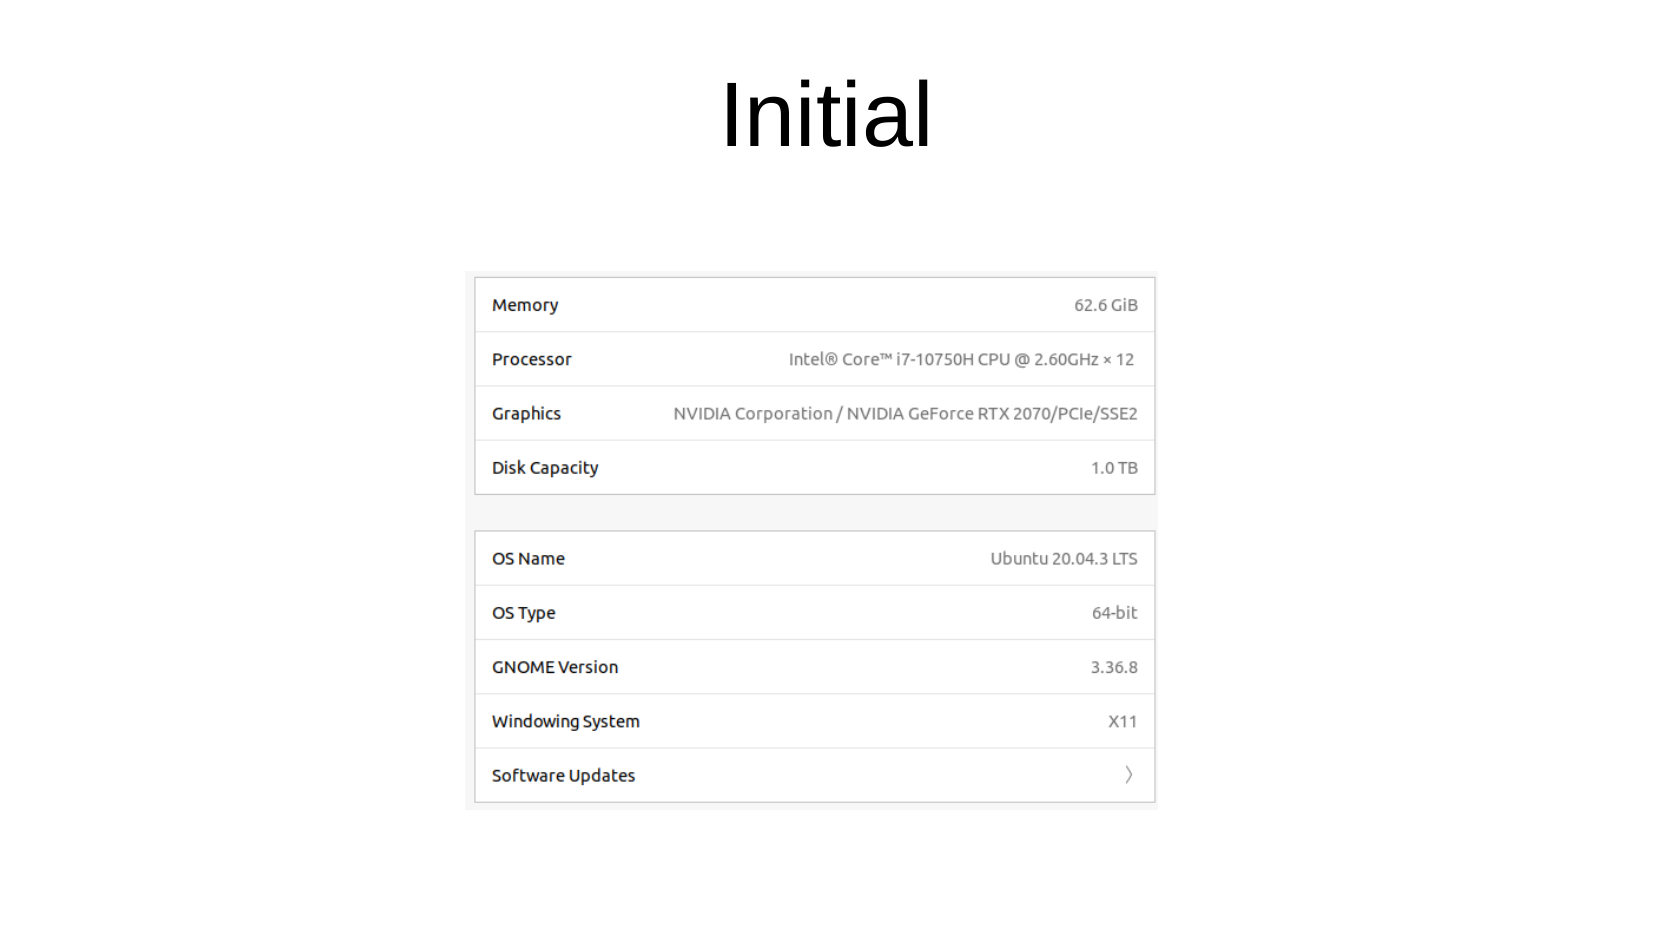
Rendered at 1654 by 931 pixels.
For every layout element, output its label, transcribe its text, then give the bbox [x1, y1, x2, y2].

title Initial [82, 37, 1571, 193]
picture [465, 271, 1158, 811]
